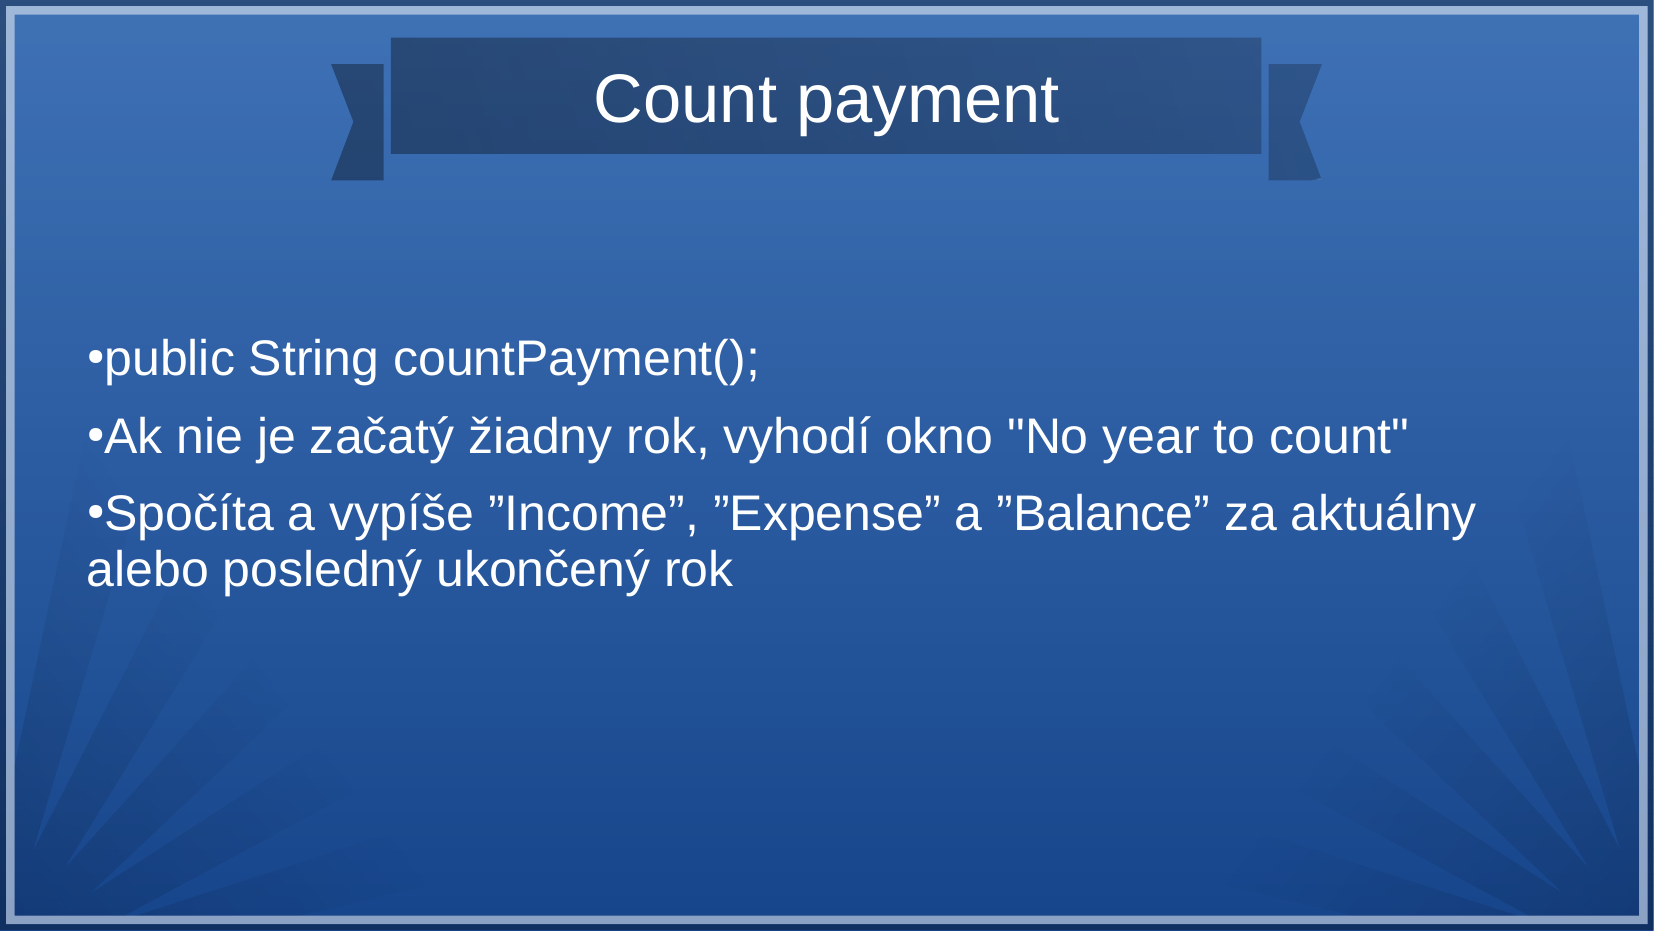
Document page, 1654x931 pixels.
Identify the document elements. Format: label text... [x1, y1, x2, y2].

title Count payment [82, 60, 1571, 173]
list public String countPayment(); Ak nie je začatý žiadny rok, vyhodí okno "No year to count" Spočíta a vypíše ”Income”, ”Expense” a ”Balance” za aktuálny alebo posledný ukončený rok [86, 330, 1576, 646]
